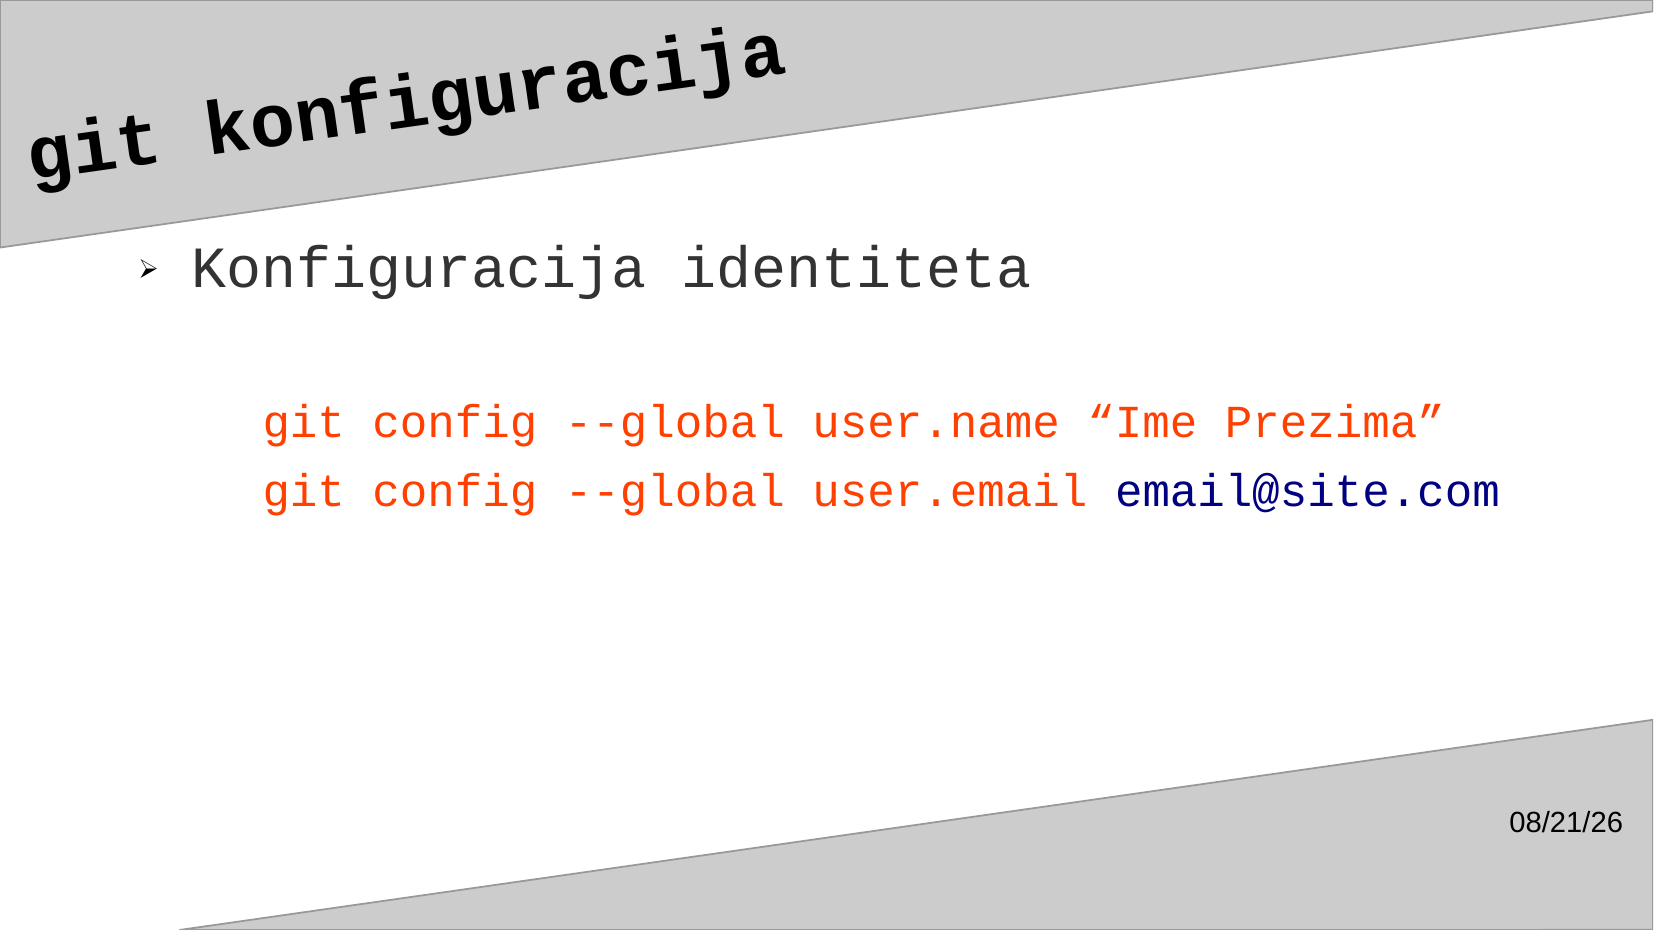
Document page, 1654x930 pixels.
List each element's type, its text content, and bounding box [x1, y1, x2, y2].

list Konfiguracija identiteta git config --global user.name “Ime Prezima” git config --global user.email email@site.com [120, 238, 1501, 816]
title git konfiguracija [16, 0, 1501, 239]
